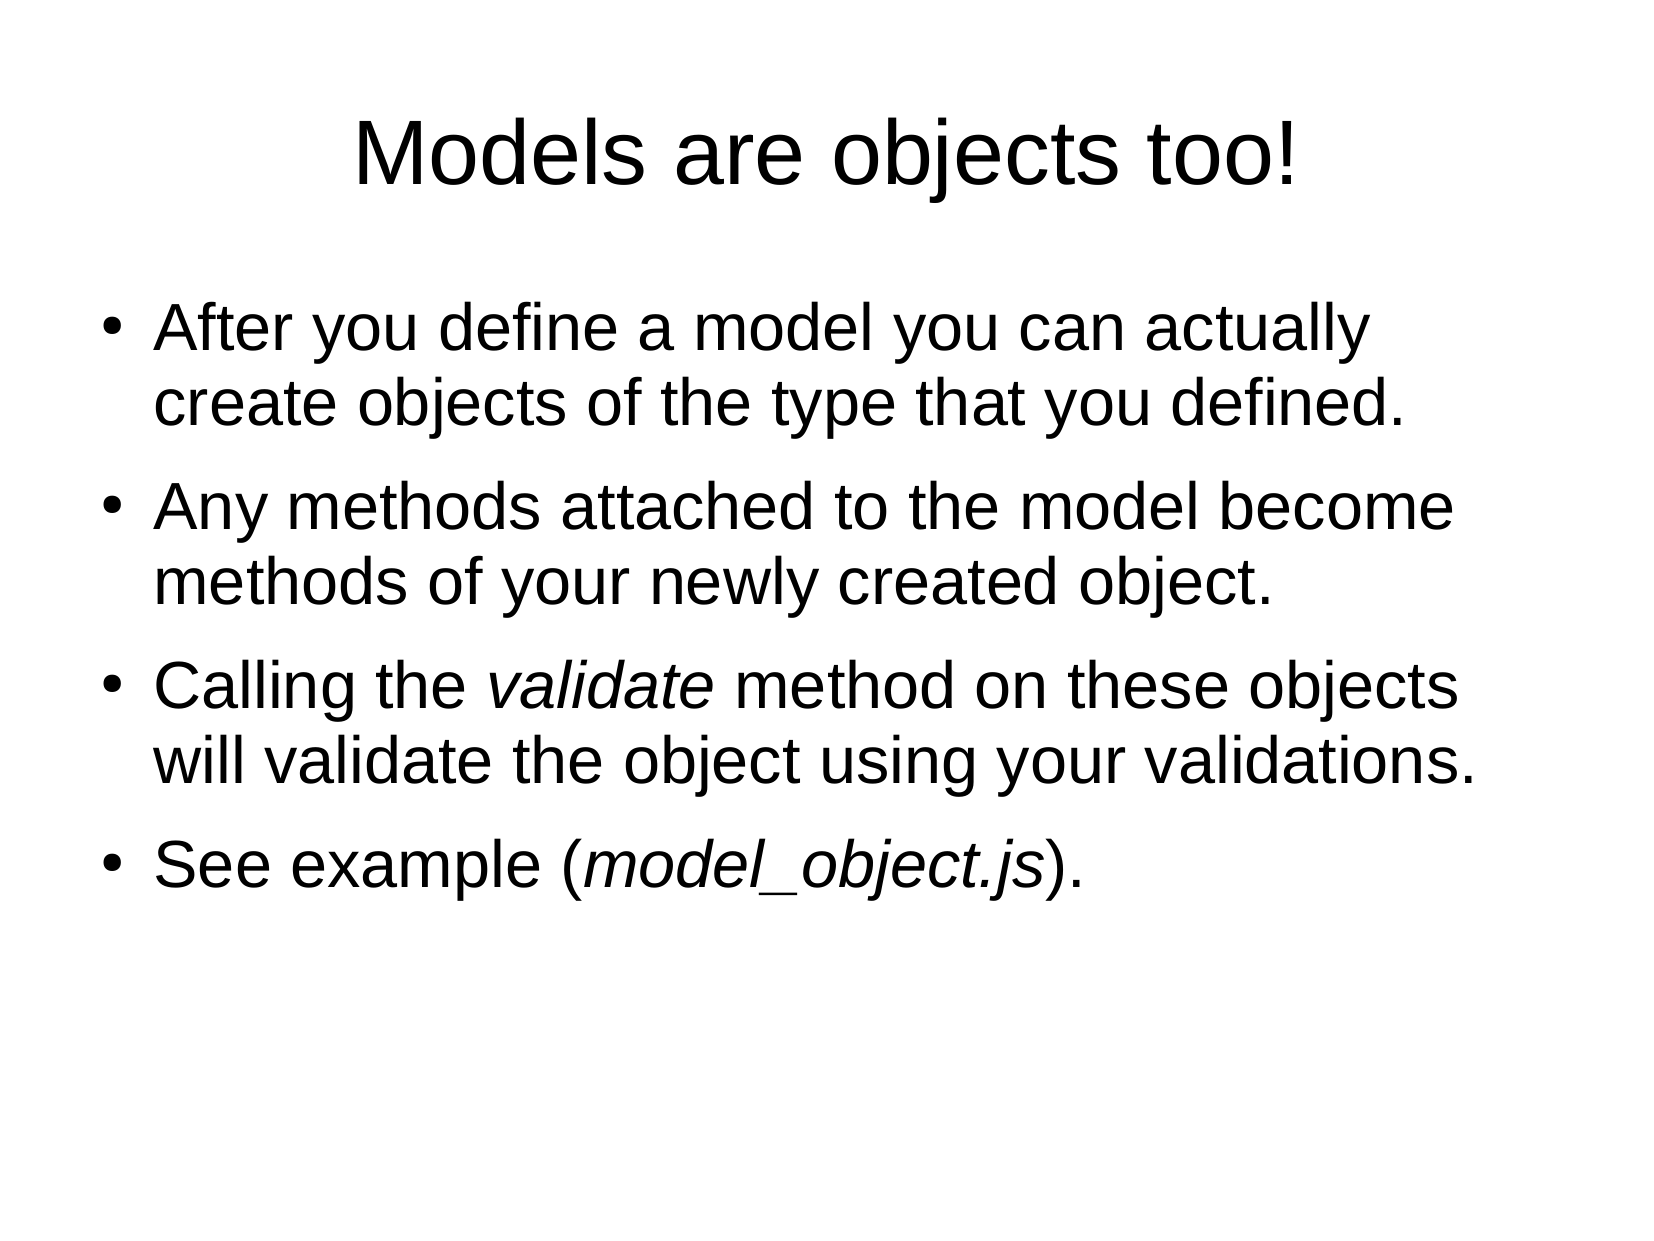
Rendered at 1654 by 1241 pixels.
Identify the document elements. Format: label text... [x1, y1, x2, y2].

title Models are objects too! [82, 49, 1571, 257]
list After you define a model you can actually create objects of the type that you defined. Any methods attached to the model become methods of your newly created object. Calling the validate method on these objects will validate the object using your validations. See example (model_object.js). [82, 290, 1538, 1010]
